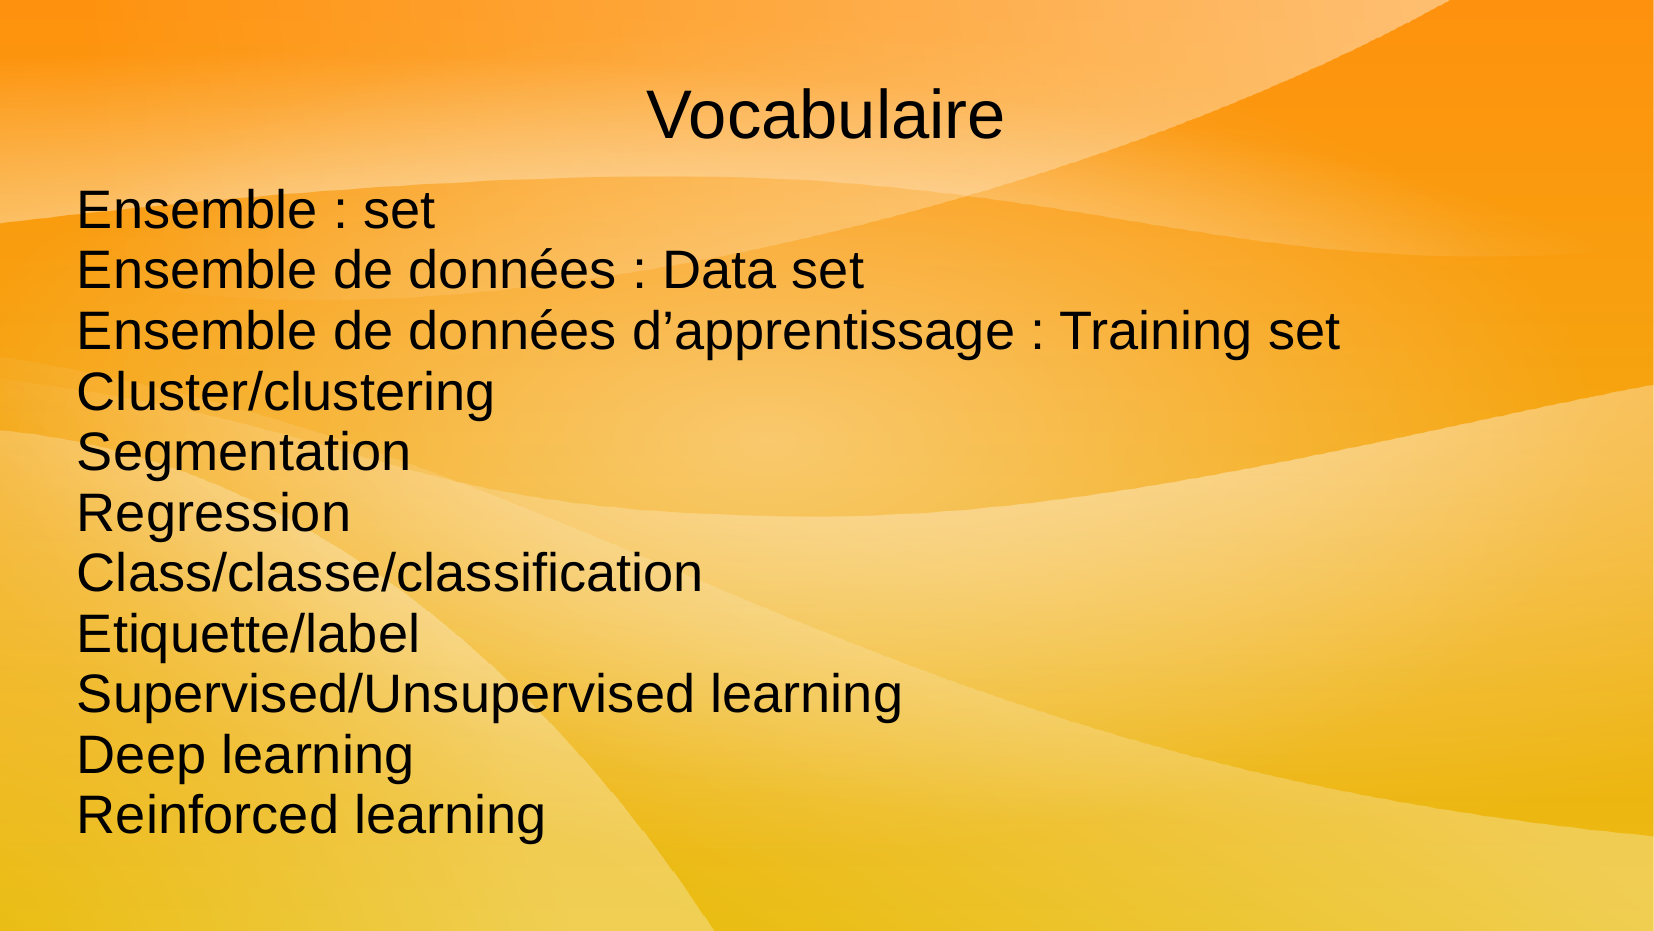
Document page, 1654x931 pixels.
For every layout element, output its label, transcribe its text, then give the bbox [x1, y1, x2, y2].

title Vocabulaire [82, 37, 1571, 193]
subtitle Ensemble : set Ensemble de données : Data set Ensemble de données d’apprentissage : Training set Cluster/clustering Segmentation Regression Class/classe/classification Etiquette/label Supervised/Unsupervised learning Deep learning Reinforced learning [76, 179, 1565, 928]
picture [0, 0, 1654, 931]
